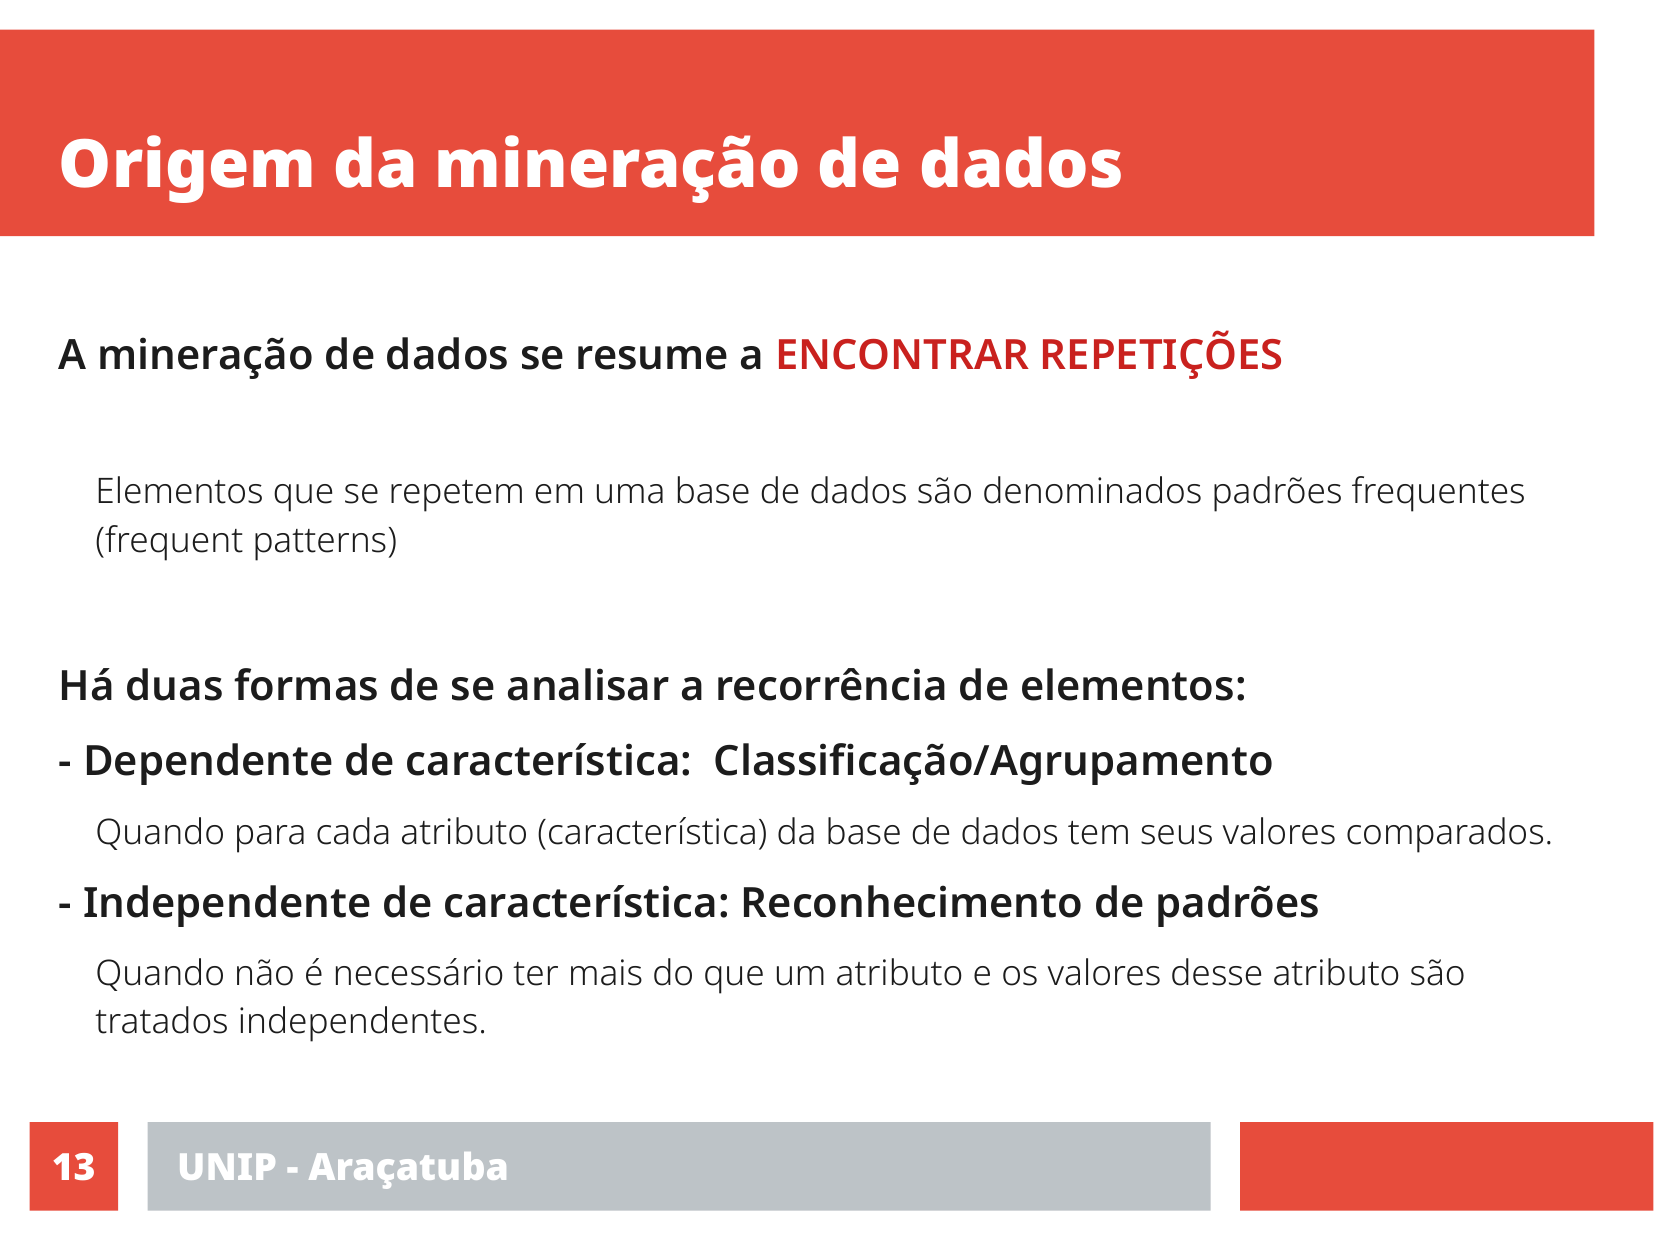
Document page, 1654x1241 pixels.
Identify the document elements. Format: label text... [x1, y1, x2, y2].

title Origem da mineração de dados [59, 59, 1595, 207]
list A mineração de dados se resume a ENCONTRAR REPETIÇÕES Elementos que se repetem em uma base de dados são denominados padrões frequentes (frequent patterns) Há duas formas de se analisar a recorrência de elementos: - Dependente de característica: Classificação/Agrupamento Quando para cada atributo (característica) da base de dados tem seus valores comparados. - Independente de característica: Reconhecimento de padrões Quando não é necessário ter mais do que um atributo e os valores desse atributo são tratados independentes. [59, 324, 1565, 1093]
